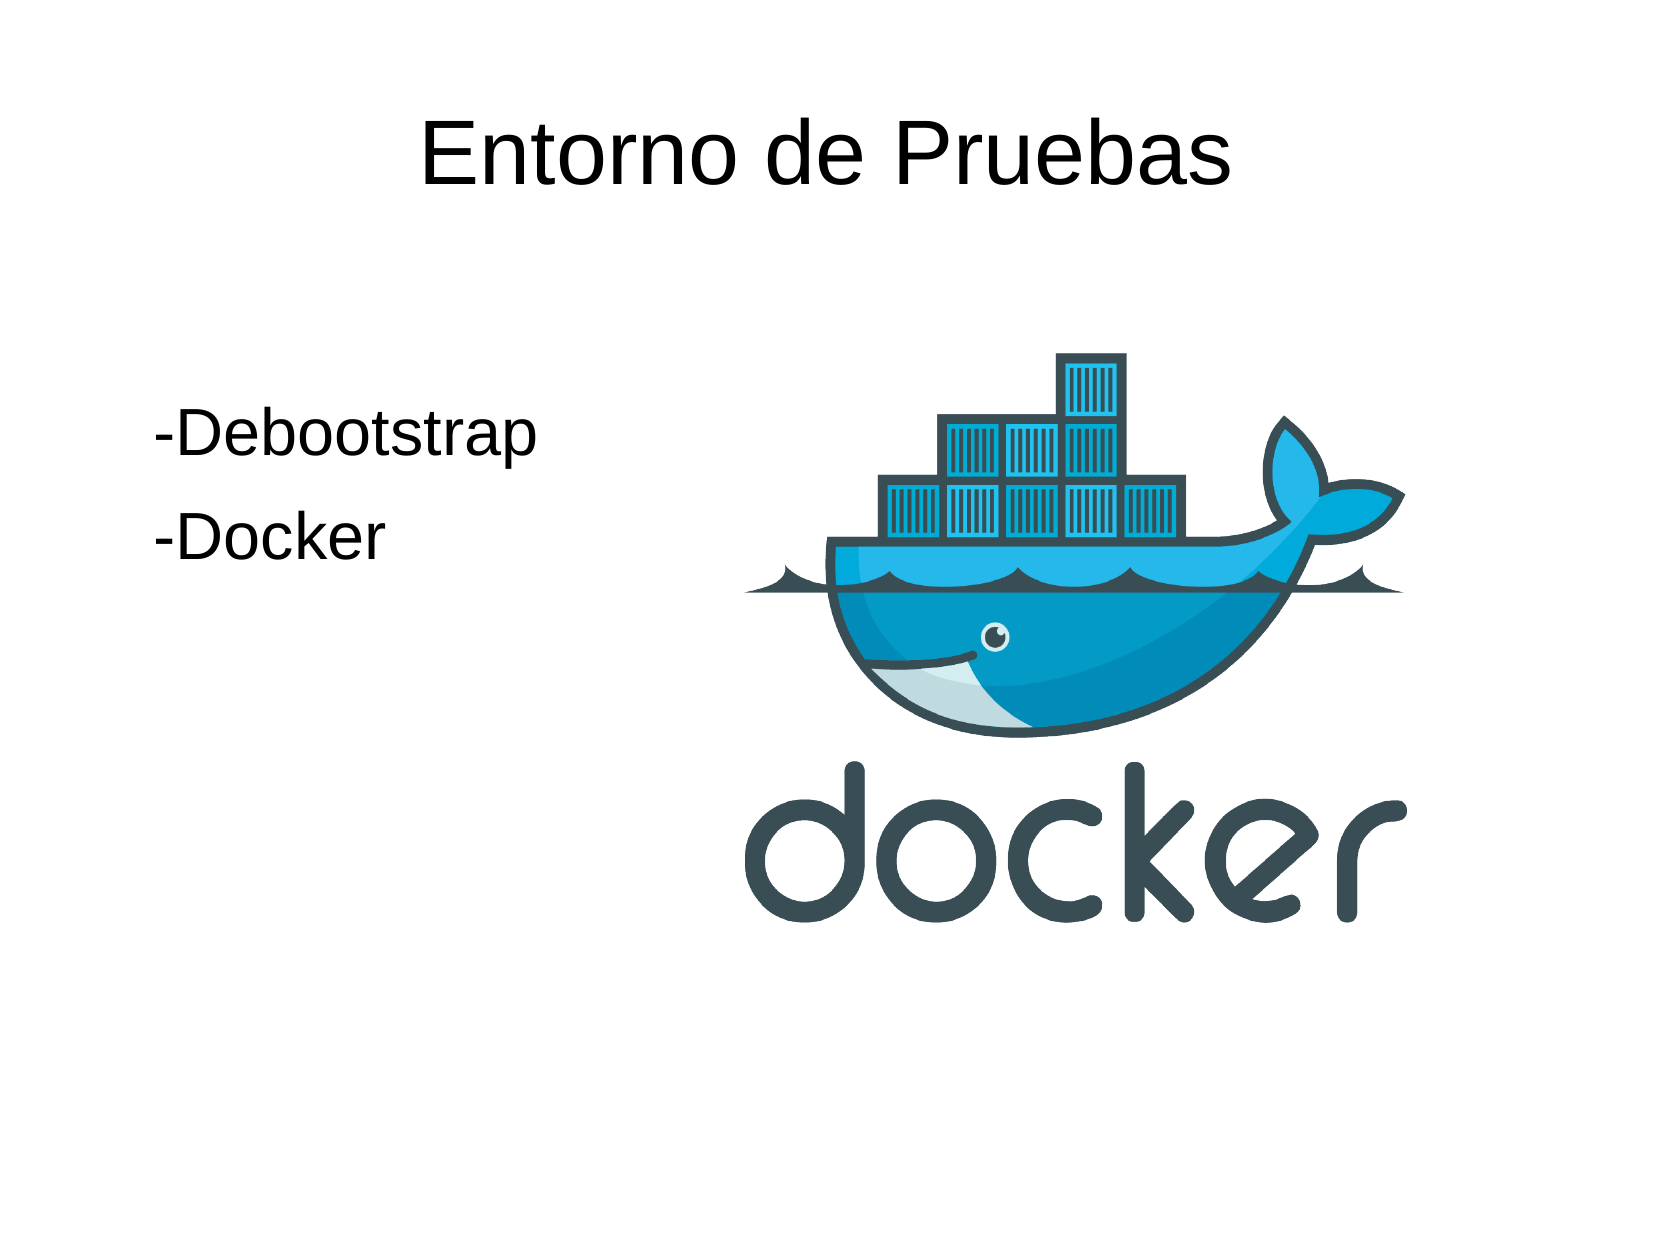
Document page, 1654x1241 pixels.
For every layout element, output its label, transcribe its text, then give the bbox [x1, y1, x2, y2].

title Entorno de Pruebas [82, 49, 1571, 257]
list -Debootstrap -Docker [82, 290, 1571, 1109]
picture [622, 228, 1524, 1052]
